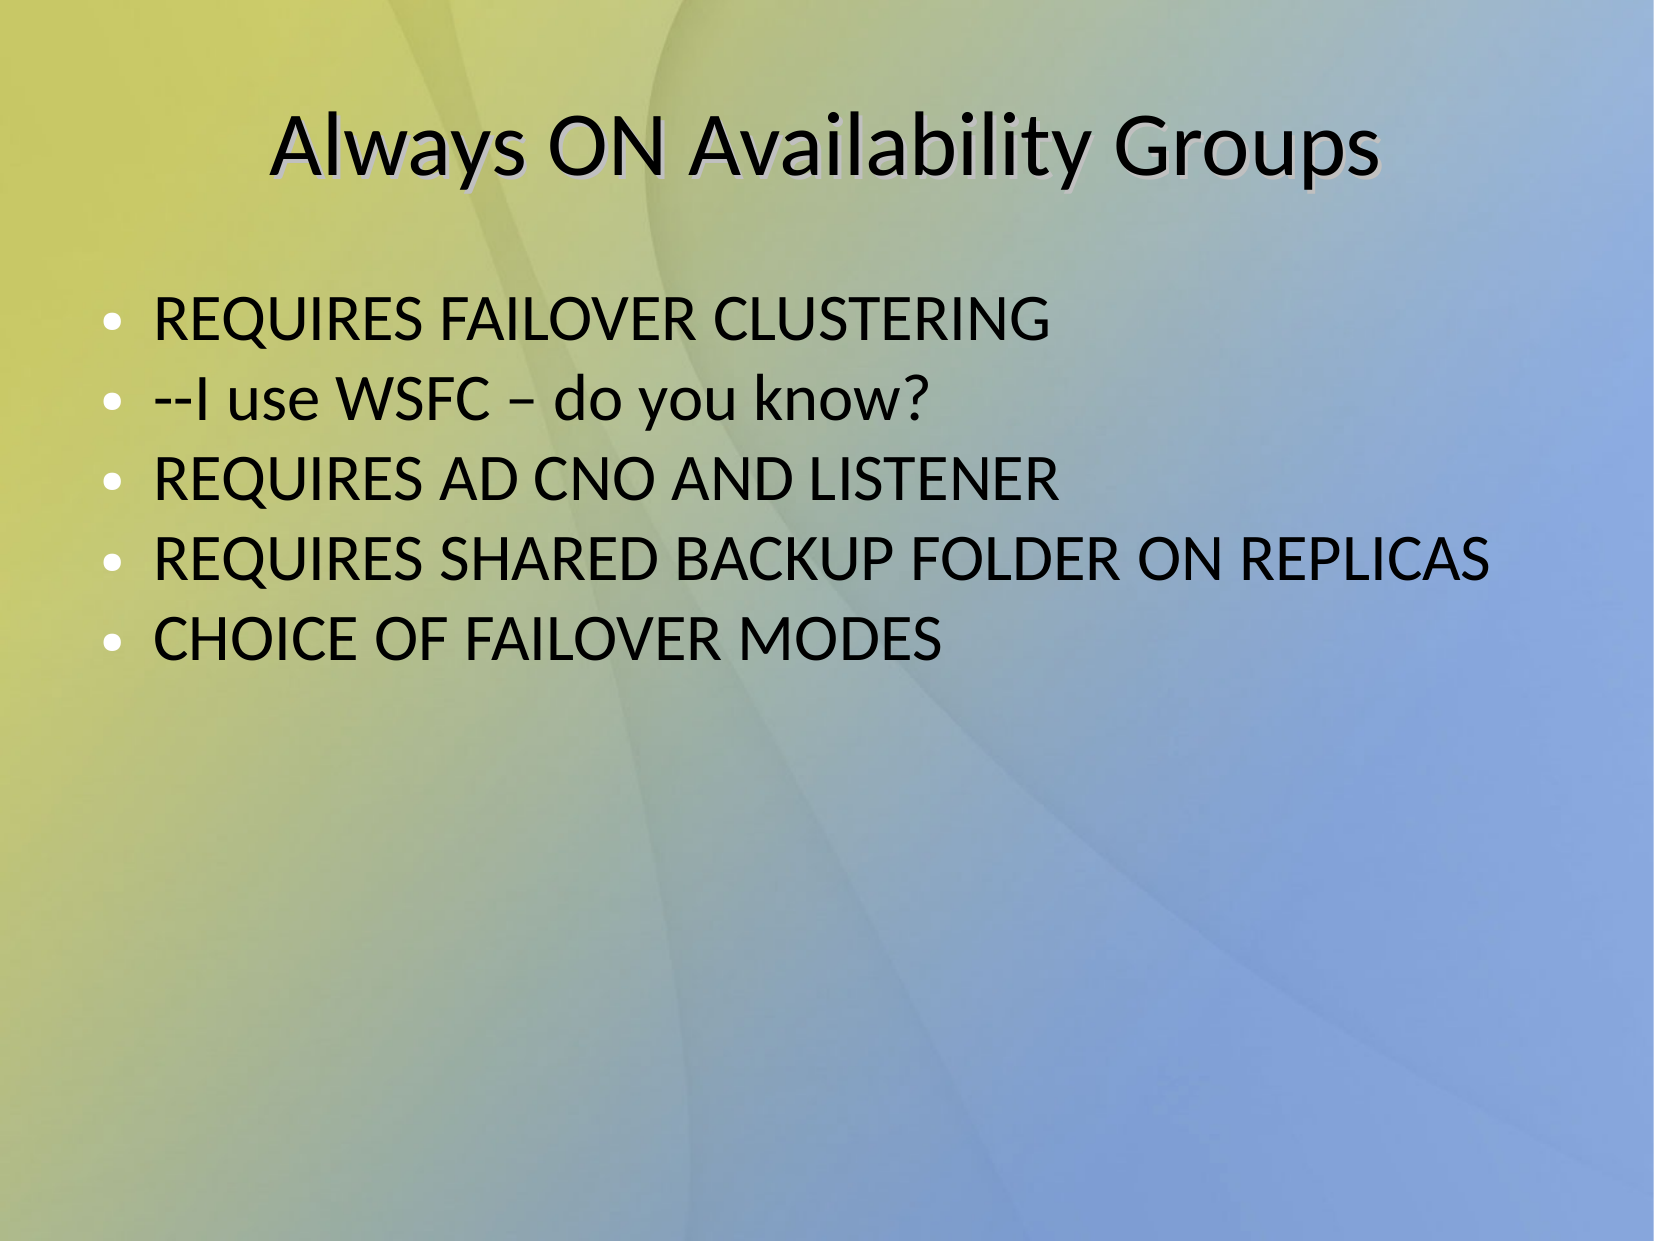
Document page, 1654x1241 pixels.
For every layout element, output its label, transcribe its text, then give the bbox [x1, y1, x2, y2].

list REQUIRES FAILOVER CLUSTERING --I use WSFC – do you know? REQUIRES AD CNO AND LISTENER REQUIRES SHARED BACKUP FOLDER ON REPLICAS CHOICE OF FAILOVER MODES [82, 290, 1571, 1010]
title Always ON Availability Groups [82, 49, 1571, 257]
picture [0, 0, 1654, 1241]
